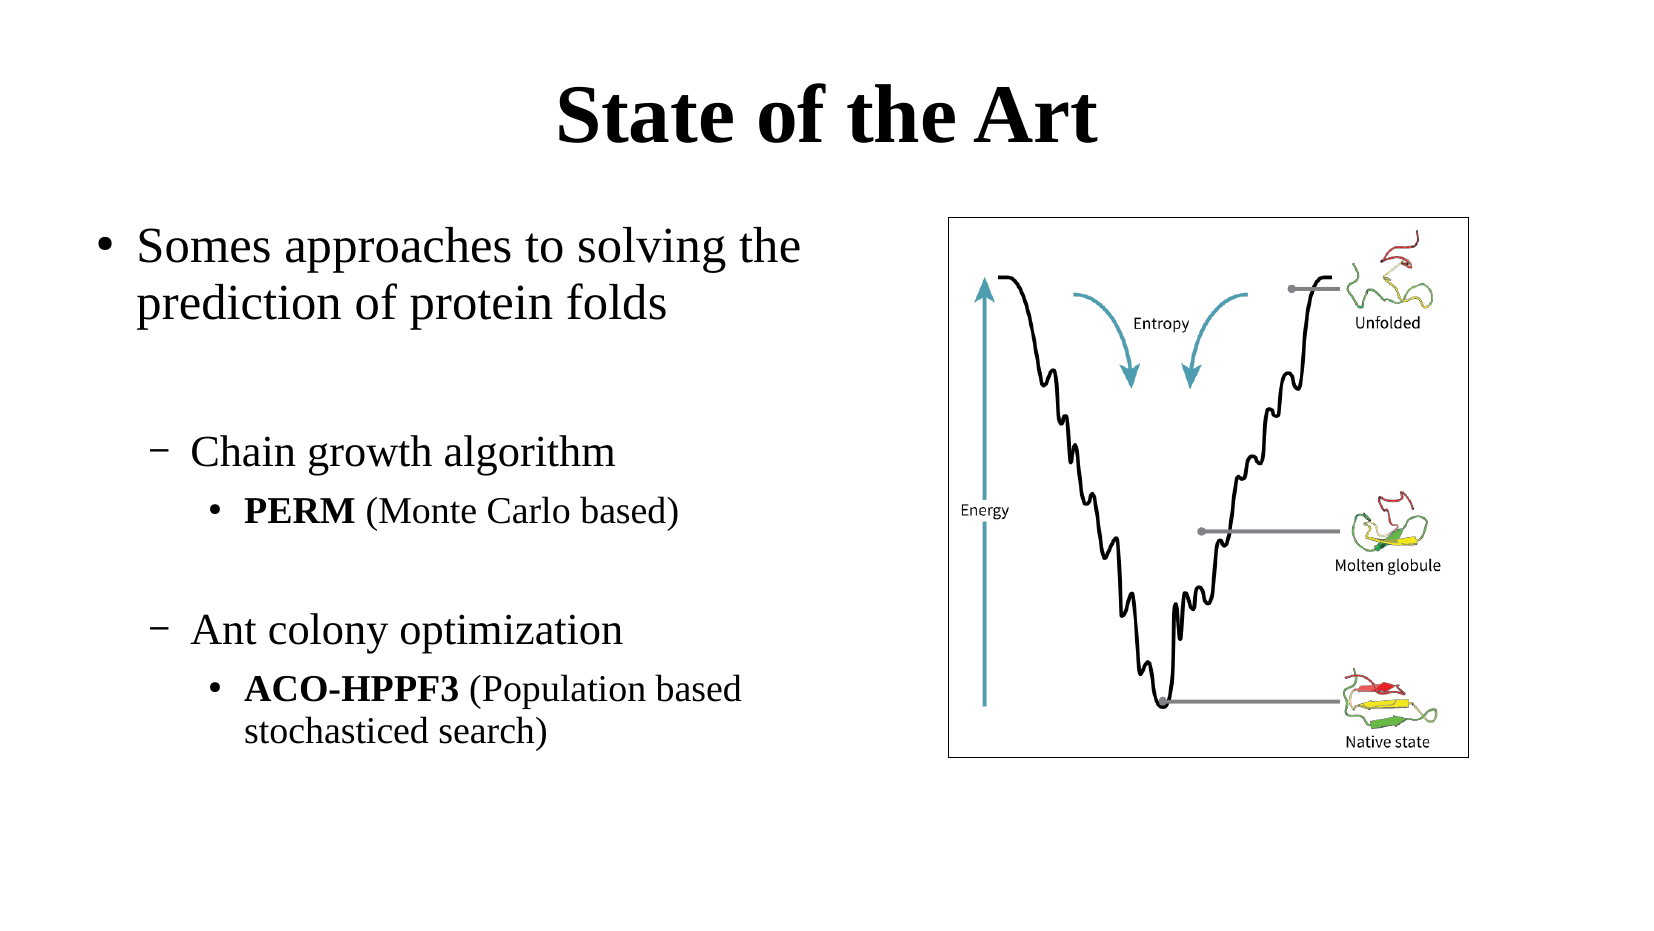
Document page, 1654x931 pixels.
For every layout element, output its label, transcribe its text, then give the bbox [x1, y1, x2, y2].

picture [948, 217, 1469, 758]
title State of the Art [82, 37, 1571, 193]
list Somes approaches to solving the prediction of protein folds Chain growth algorithm PERM (Monte Carlo based) Ant colony optimization ACO-HPPF3 (Population based stochasticed search) [82, 217, 809, 758]
